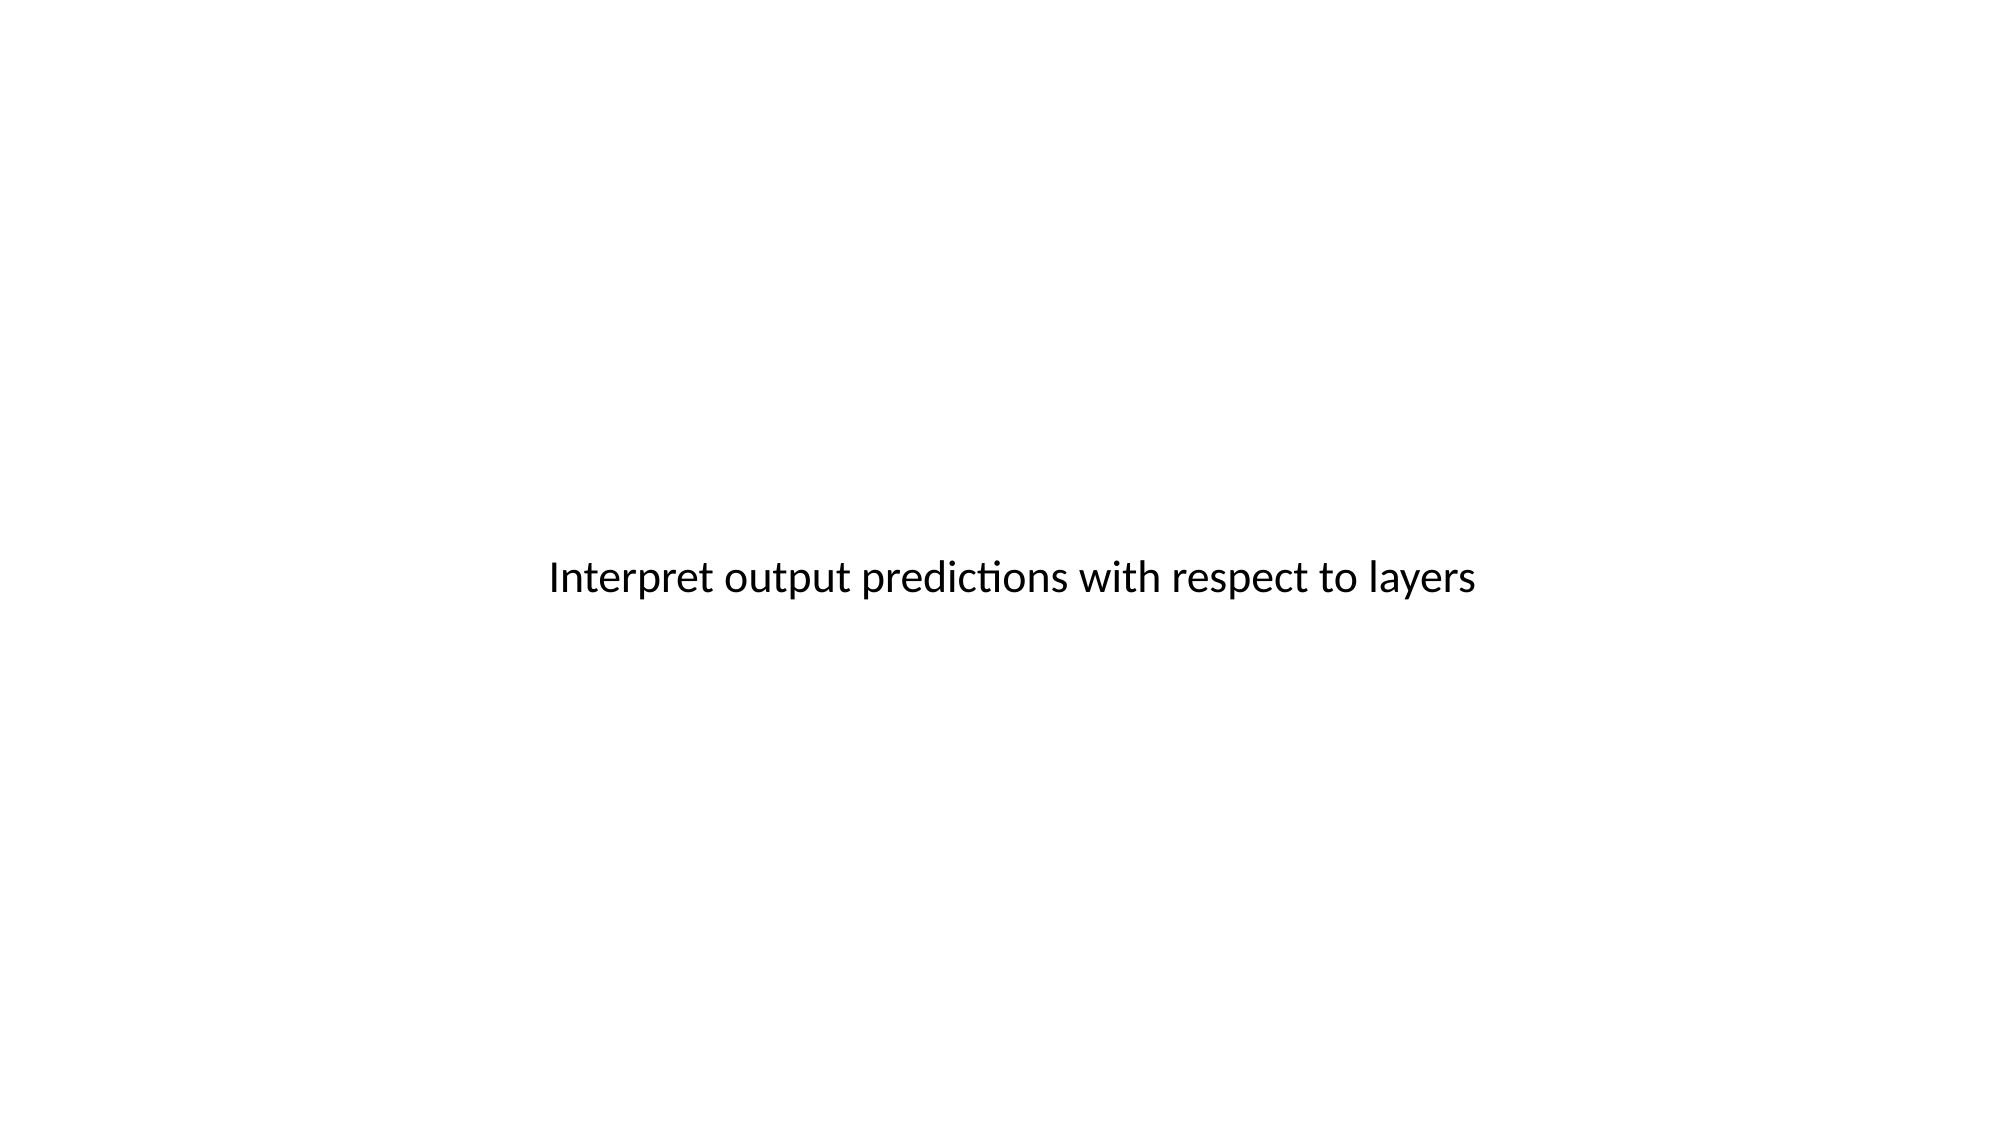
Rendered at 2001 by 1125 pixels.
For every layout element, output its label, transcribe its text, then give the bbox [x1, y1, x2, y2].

list Interpret output predictions with respect to layers [150, 231, 1876, 946]
